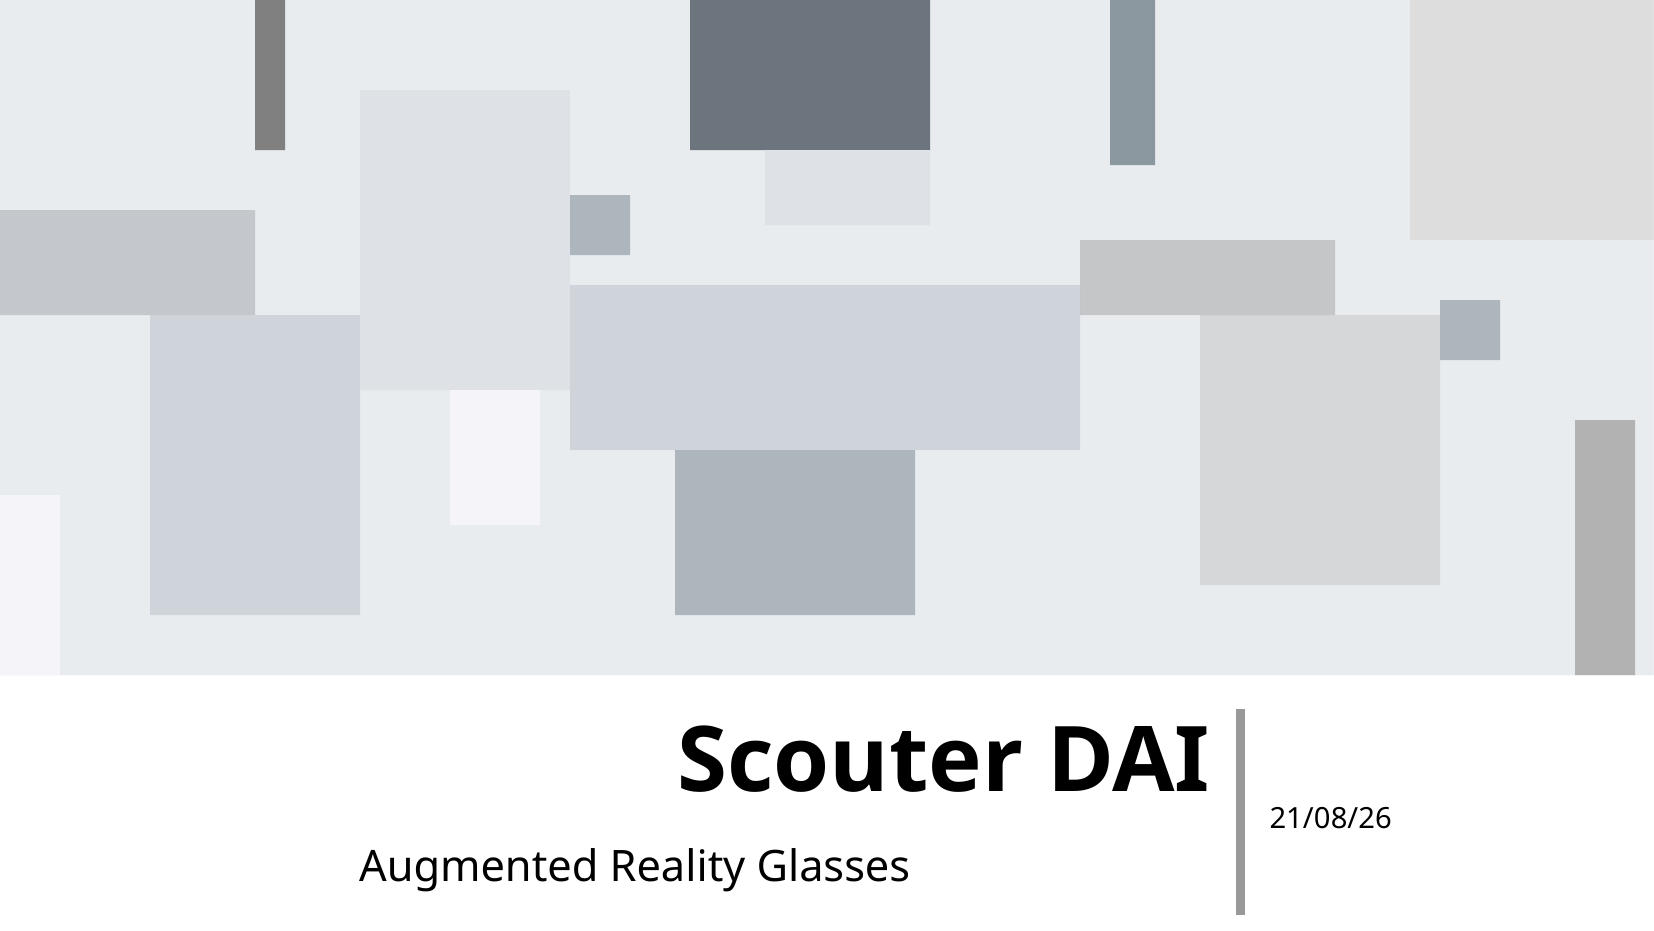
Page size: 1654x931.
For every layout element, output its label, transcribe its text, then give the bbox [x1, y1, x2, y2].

title Scouter DAI [59, 694, 1211, 819]
subtitle Augmented Reality Glasses [59, 835, 1211, 895]
